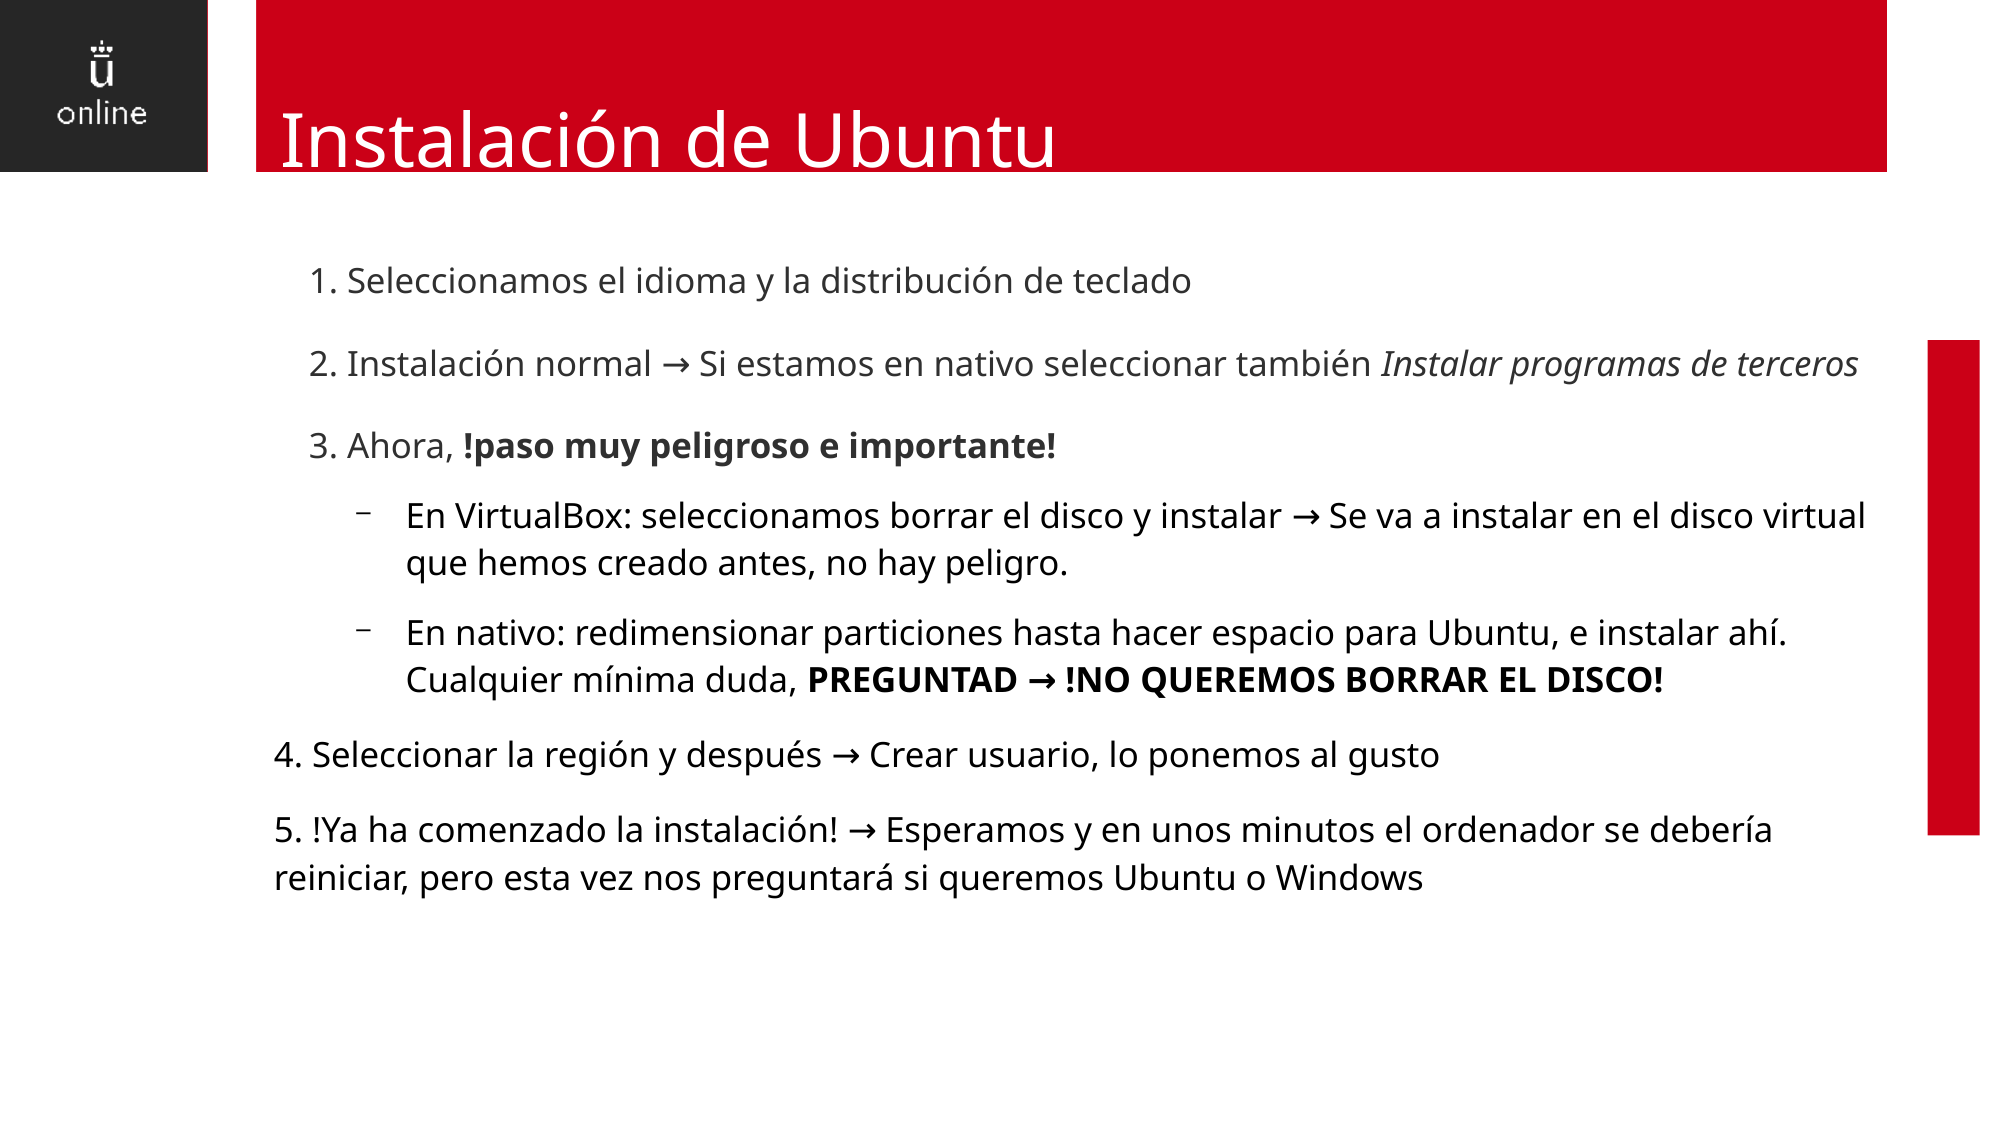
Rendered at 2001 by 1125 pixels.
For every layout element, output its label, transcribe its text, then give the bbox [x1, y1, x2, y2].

list 1. Seleccionamos el idioma y la distribución de teclado 2. Instalación normal → Si estamos en nativo seleccionar también Instalar programas de terceros 3. Ahora, !paso muy peligroso e importante! En VirtualBox: seleccionamos borrar el disco y instalar → Se va a instalar en el disco virtual que hemos creado antes, no hay peligro. En nativo: redimensionar particiones hasta hacer espacio para Ubuntu, e instalar ahí. Cualquier mínima duda, PREGUNTAD → !NO QUEREMOS BORRAR EL DISCO! 4. Seleccionar la región y después → Crear usuario, lo ponemos al gusto 5. !Ya ha comenzado la instalación! → Esperamos y en unos minutos el ordenador se debería reiniciar, pero esta vez nos preguntará si queremos Ubuntu o Windows [258, 249, 1890, 961]
text_box Instalación de Ubuntu [265, 79, 1565, 249]
picture [40, 26, 164, 150]
